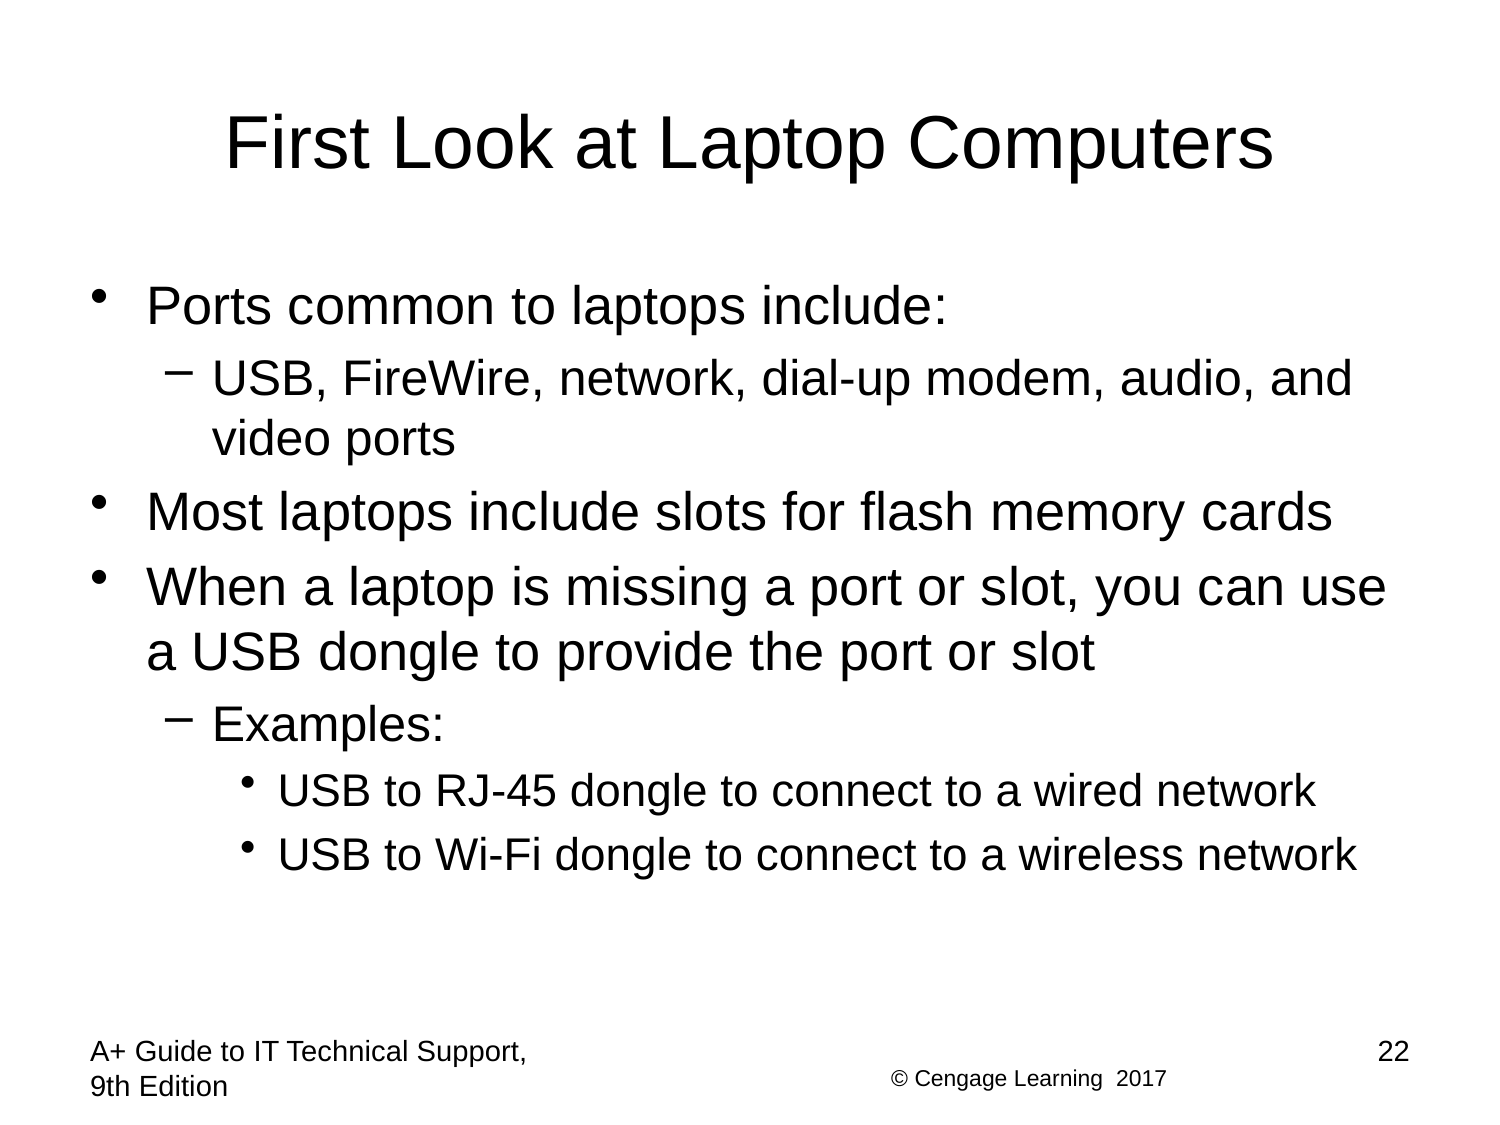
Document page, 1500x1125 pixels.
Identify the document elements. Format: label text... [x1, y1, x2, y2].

list Ports common to laptops include: USB, FireWire, network, dial-up modem, audio, and video ports Most laptops include slots for flash memory cards When a laptop is missing a port or slot, you can use a USB dongle to provide the port or slot Examples: USB to RJ-45 dongle to connect to a wired network USB to Wi-Fi dongle to connect to a wireless network [75, 262, 1425, 1005]
footer A+ Guide to IT Technical Support, 9th Edition [75, 1024, 588, 1103]
title First Look at Laptop Computers [75, 45, 1425, 233]
slide_number <number> [1312, 1024, 1425, 1103]
